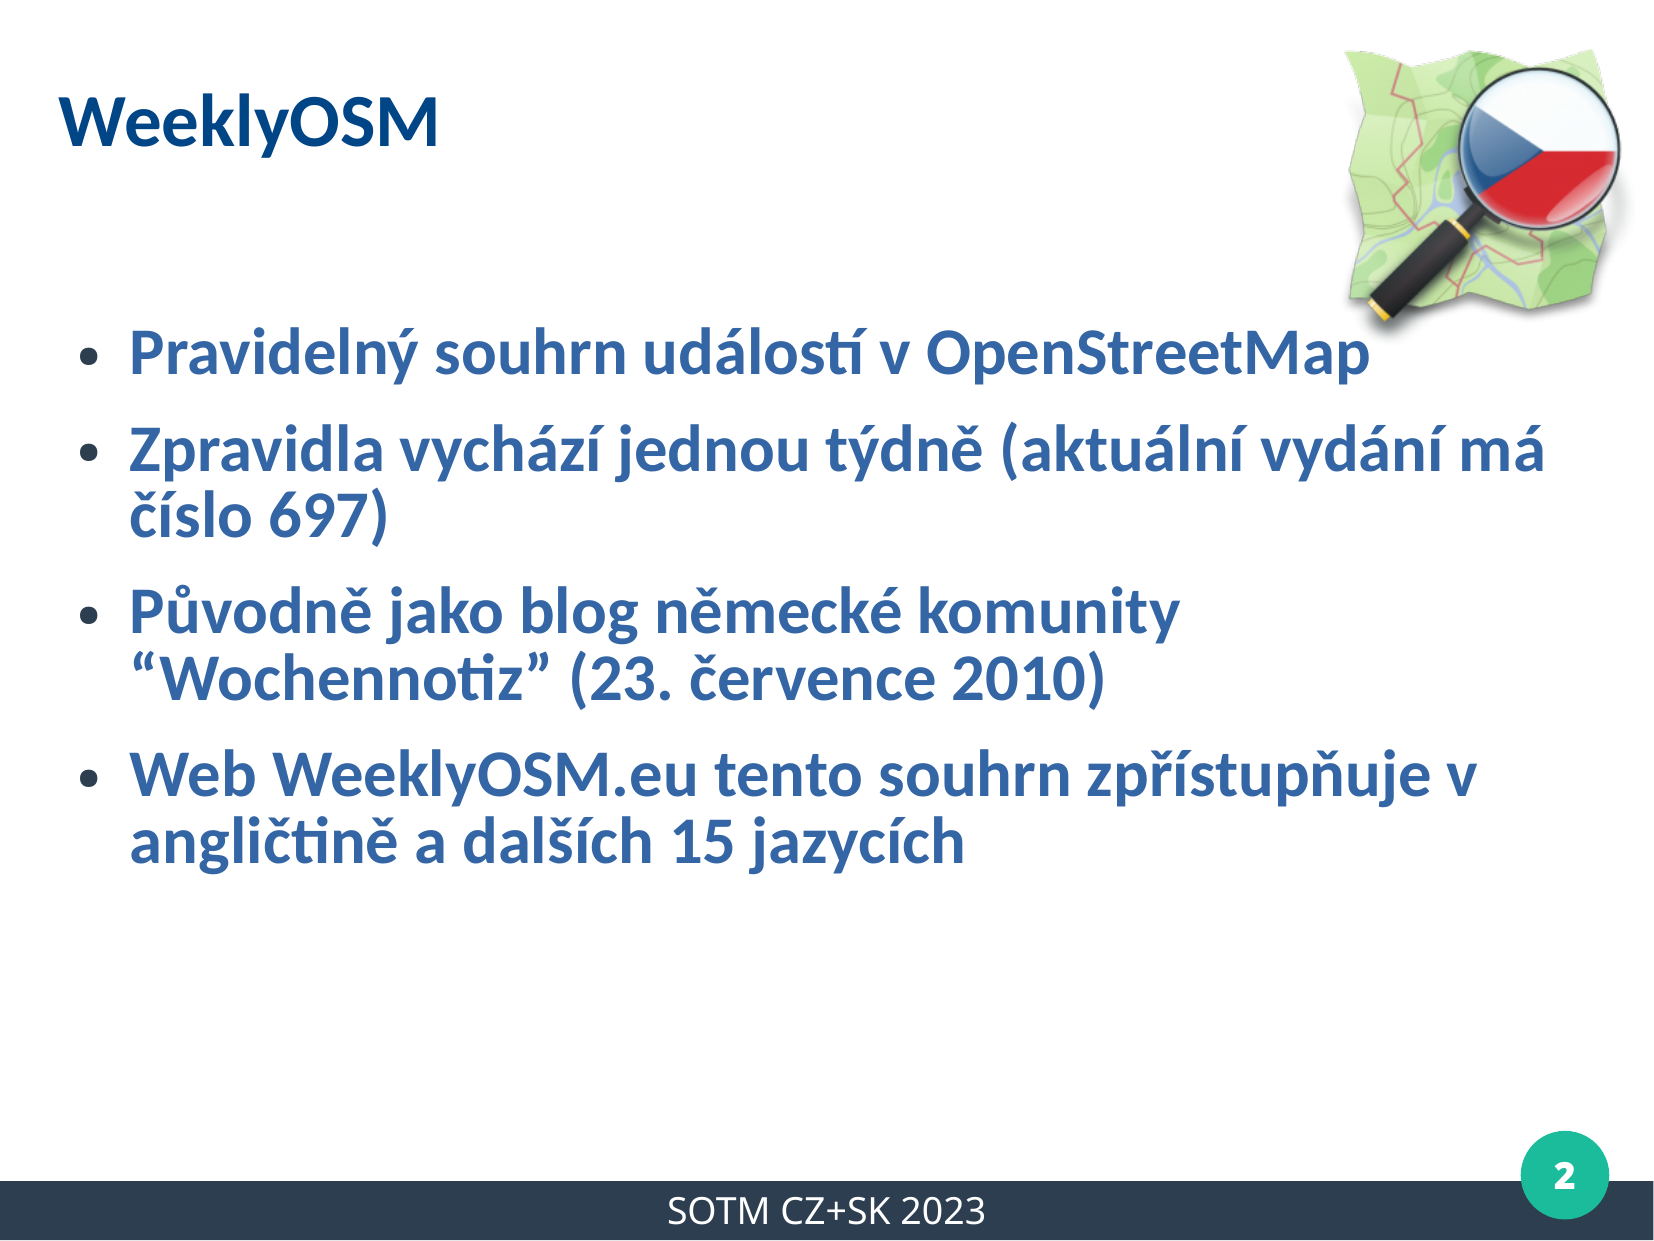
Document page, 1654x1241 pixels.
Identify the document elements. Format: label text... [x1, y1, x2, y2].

title WeeklyOSM [59, 49, 1347, 207]
picture [1334, 49, 1635, 350]
list Pravidelný souhrn událostí v OpenStreetMap Zpravidla vychází jednou týdně (aktuální vydání má číslo 697) Původně jako blog německé komunity “Wochennotiz” (23. července 2010) Web WeeklyOSM.eu tento souhrn zpřístupňuje v angličtině a dalších 15 jazycích [59, 324, 1595, 1152]
